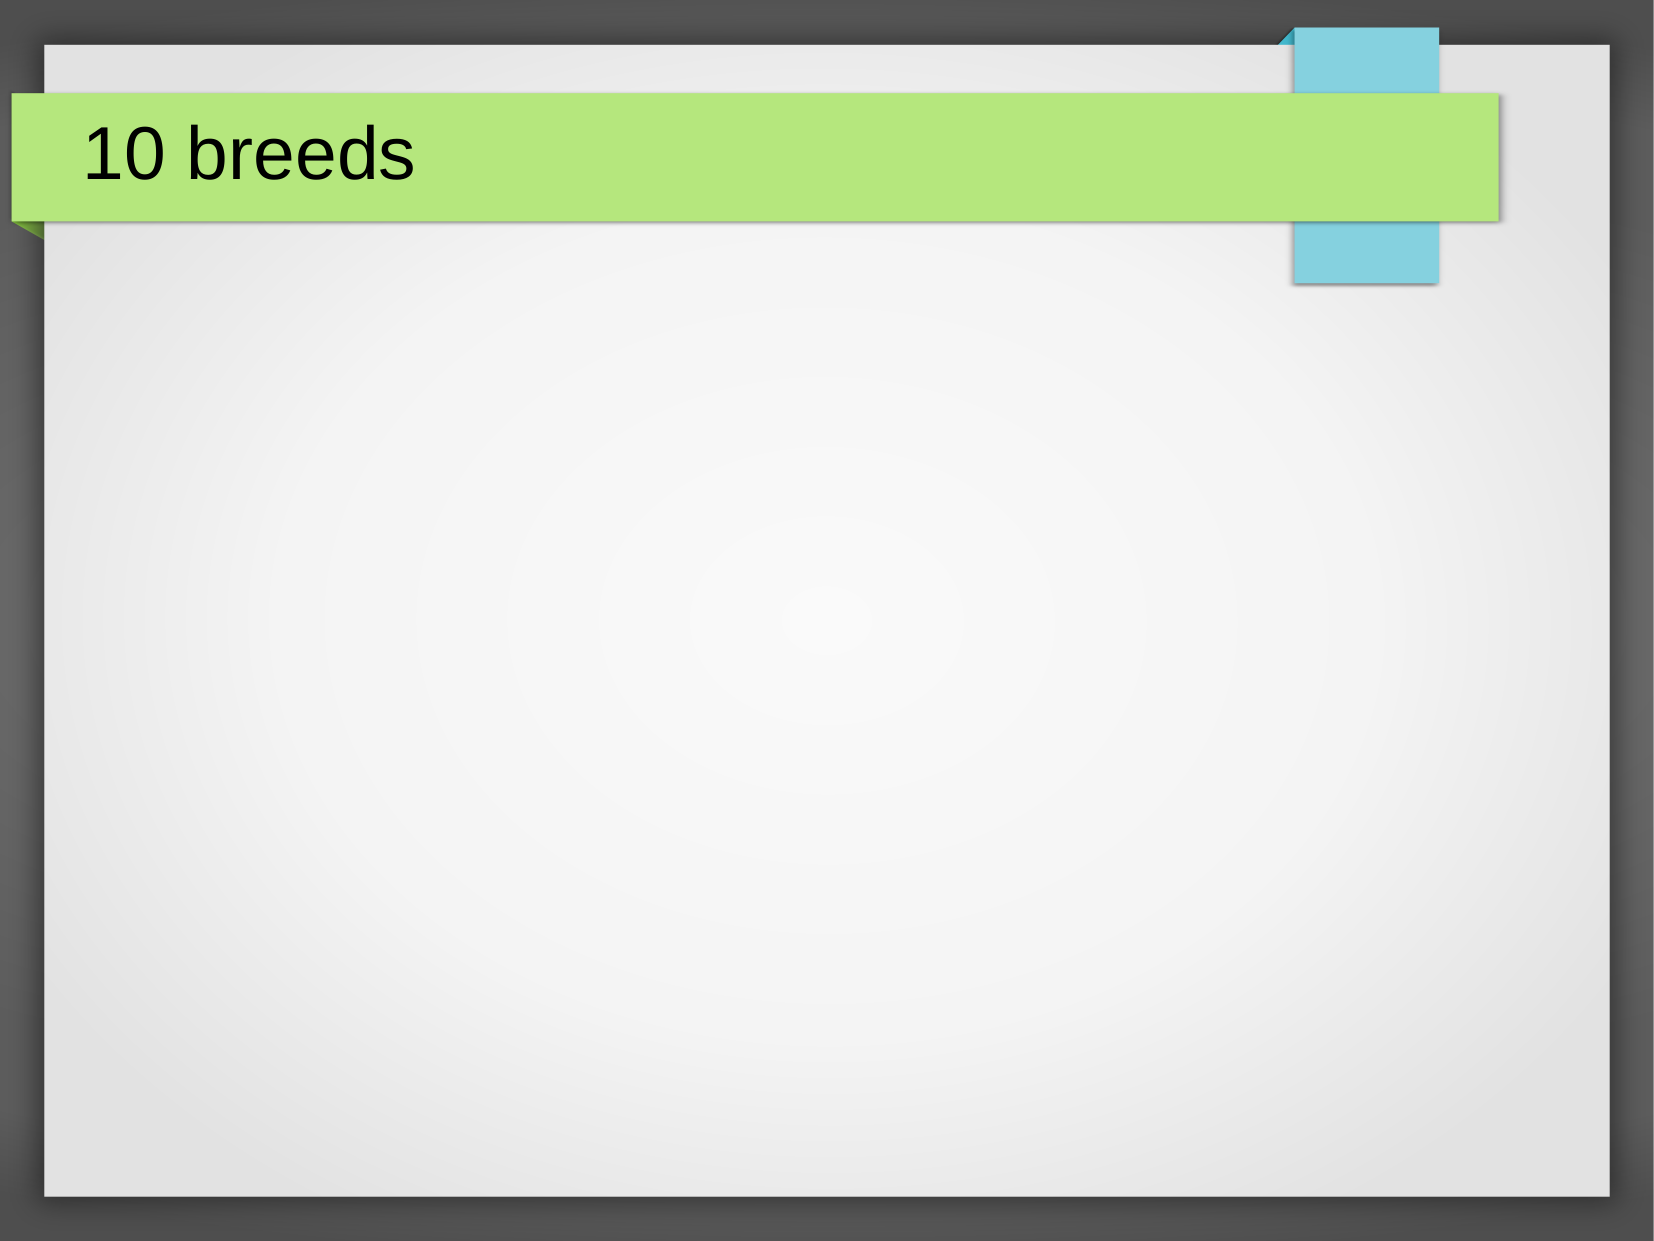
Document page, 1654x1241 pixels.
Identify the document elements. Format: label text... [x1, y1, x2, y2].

title 10 breeds [82, 94, 1264, 213]
picture [0, 0, 1654, 1241]
